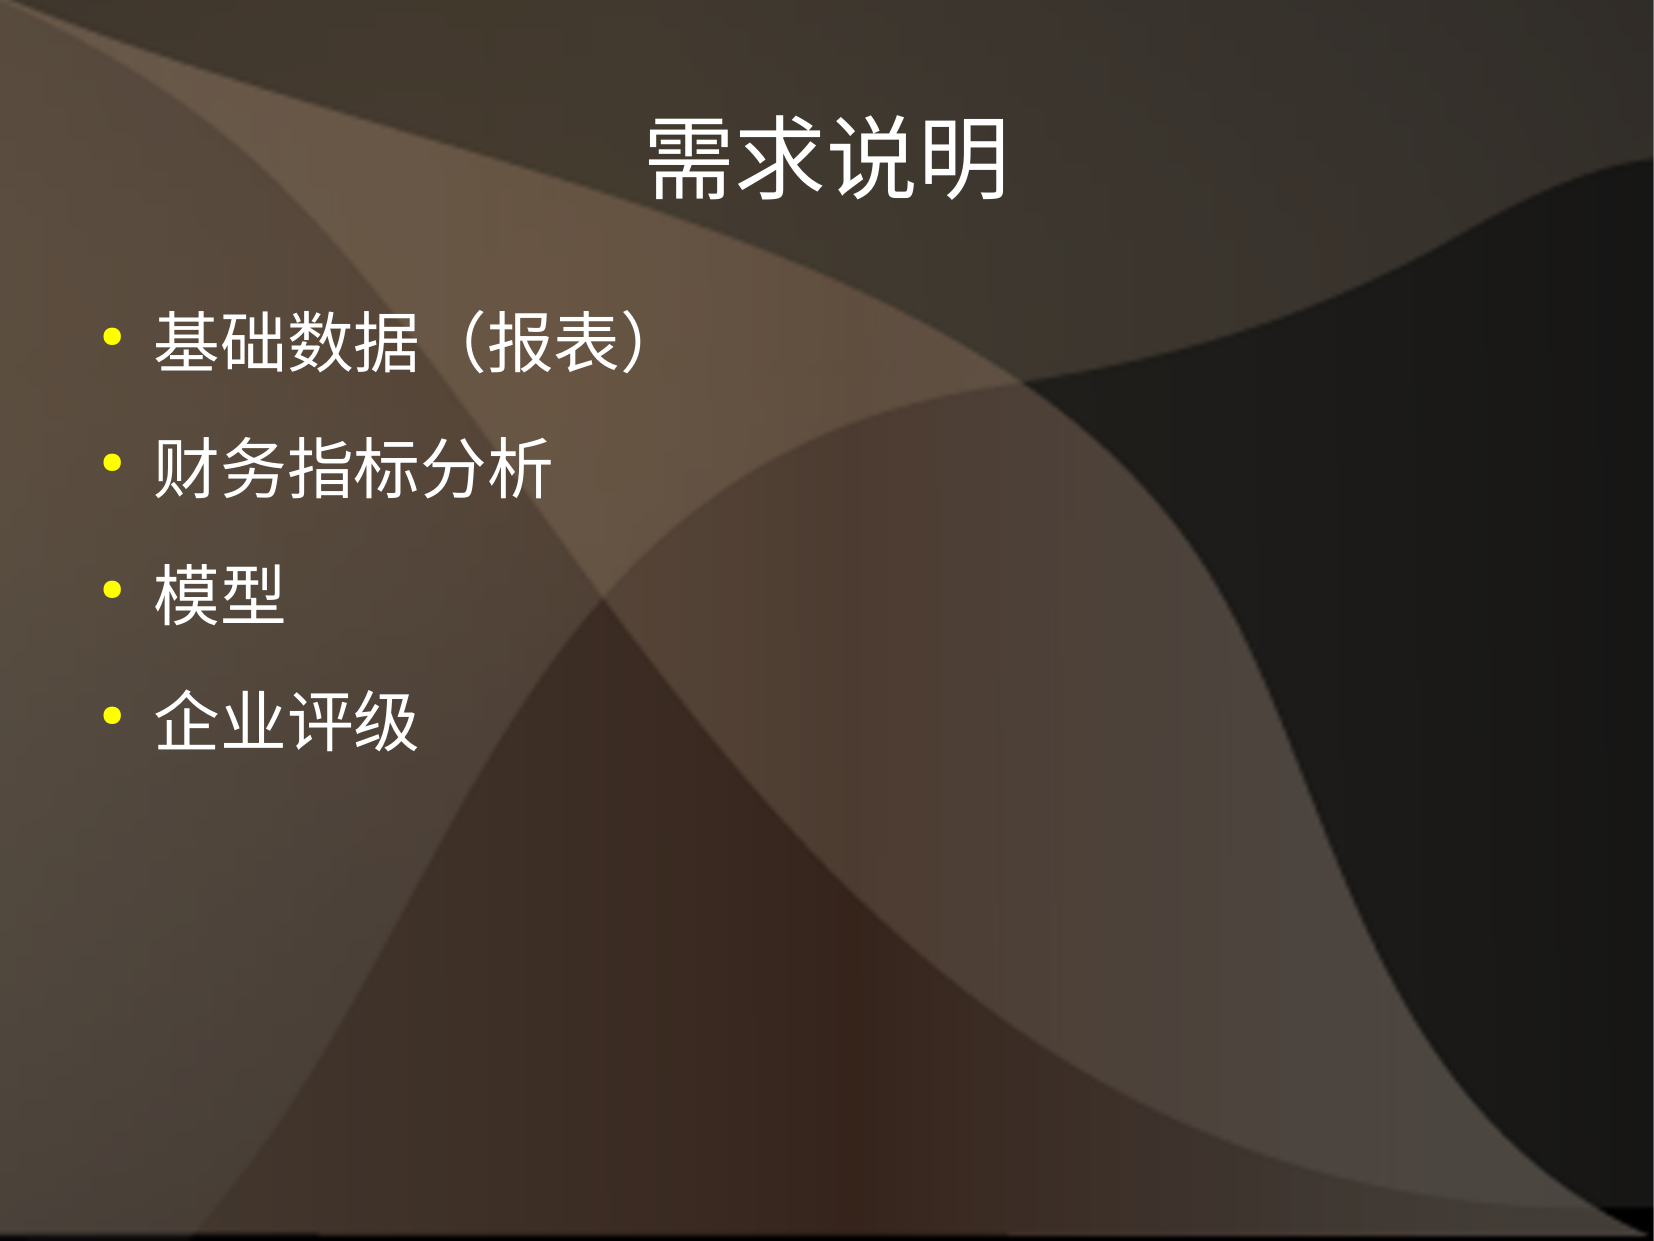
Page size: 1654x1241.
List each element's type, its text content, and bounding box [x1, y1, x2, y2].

title 需求说明 [82, 49, 1571, 257]
picture [0, 0, 1654, 1241]
list 基础数据（报表） 财务指标分析 模型 企业评级 [82, 290, 1571, 1010]
